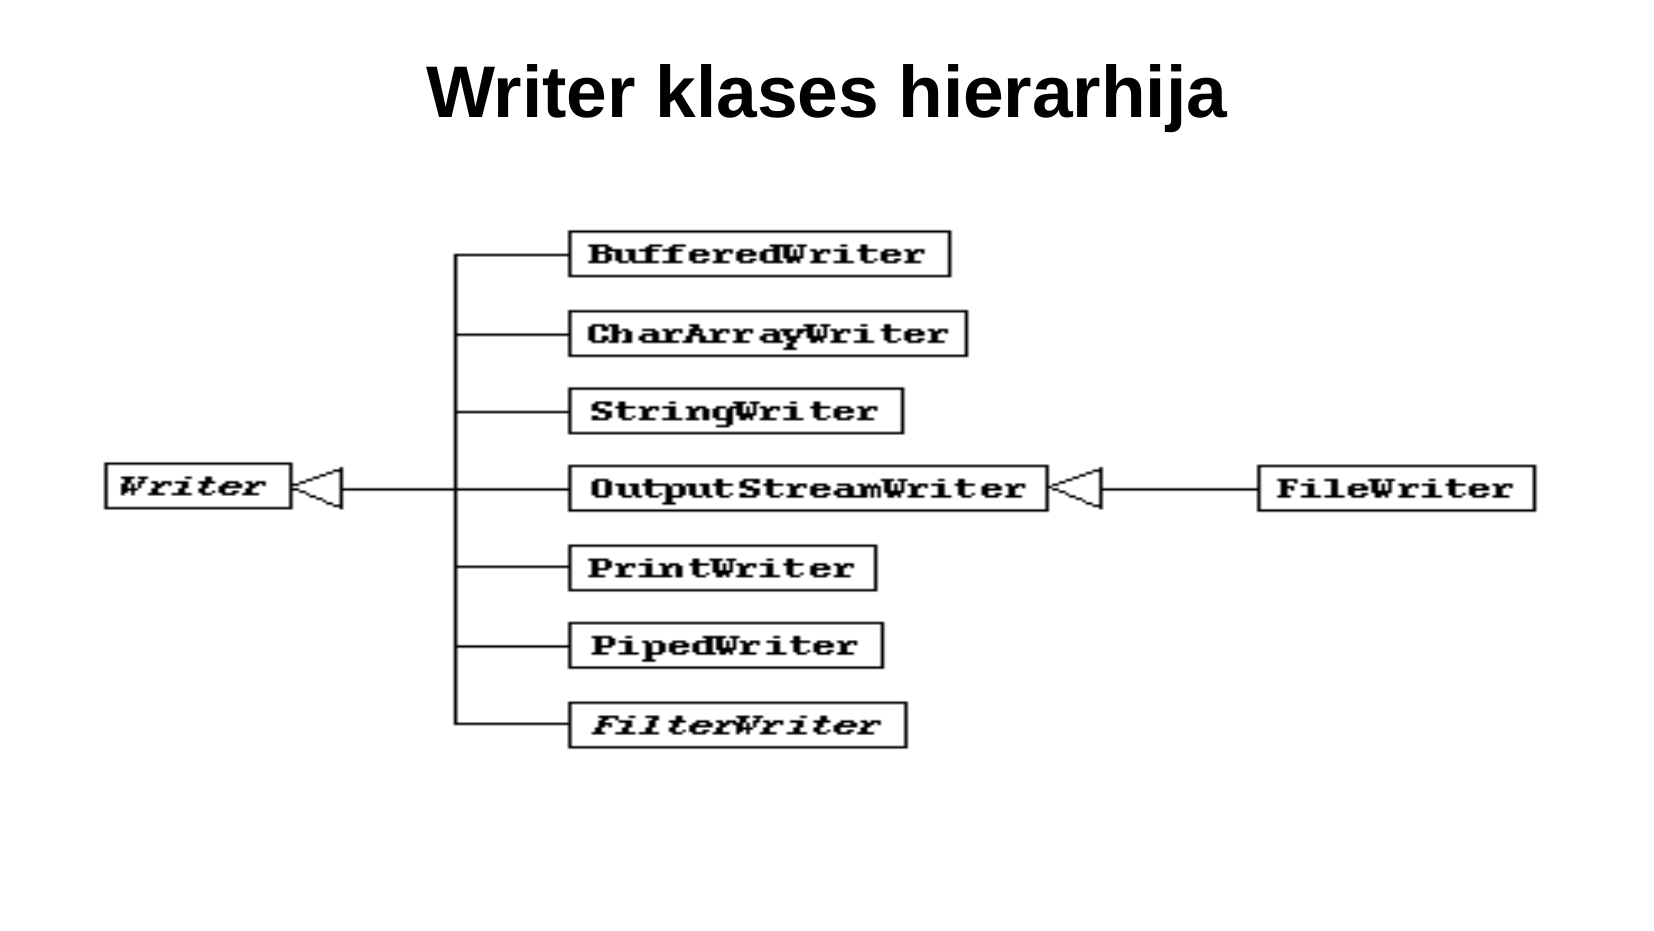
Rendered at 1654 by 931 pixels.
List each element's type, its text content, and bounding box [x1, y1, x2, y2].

picture [82, 217, 1571, 789]
title Writer klases hierarhija [82, 37, 1571, 147]
